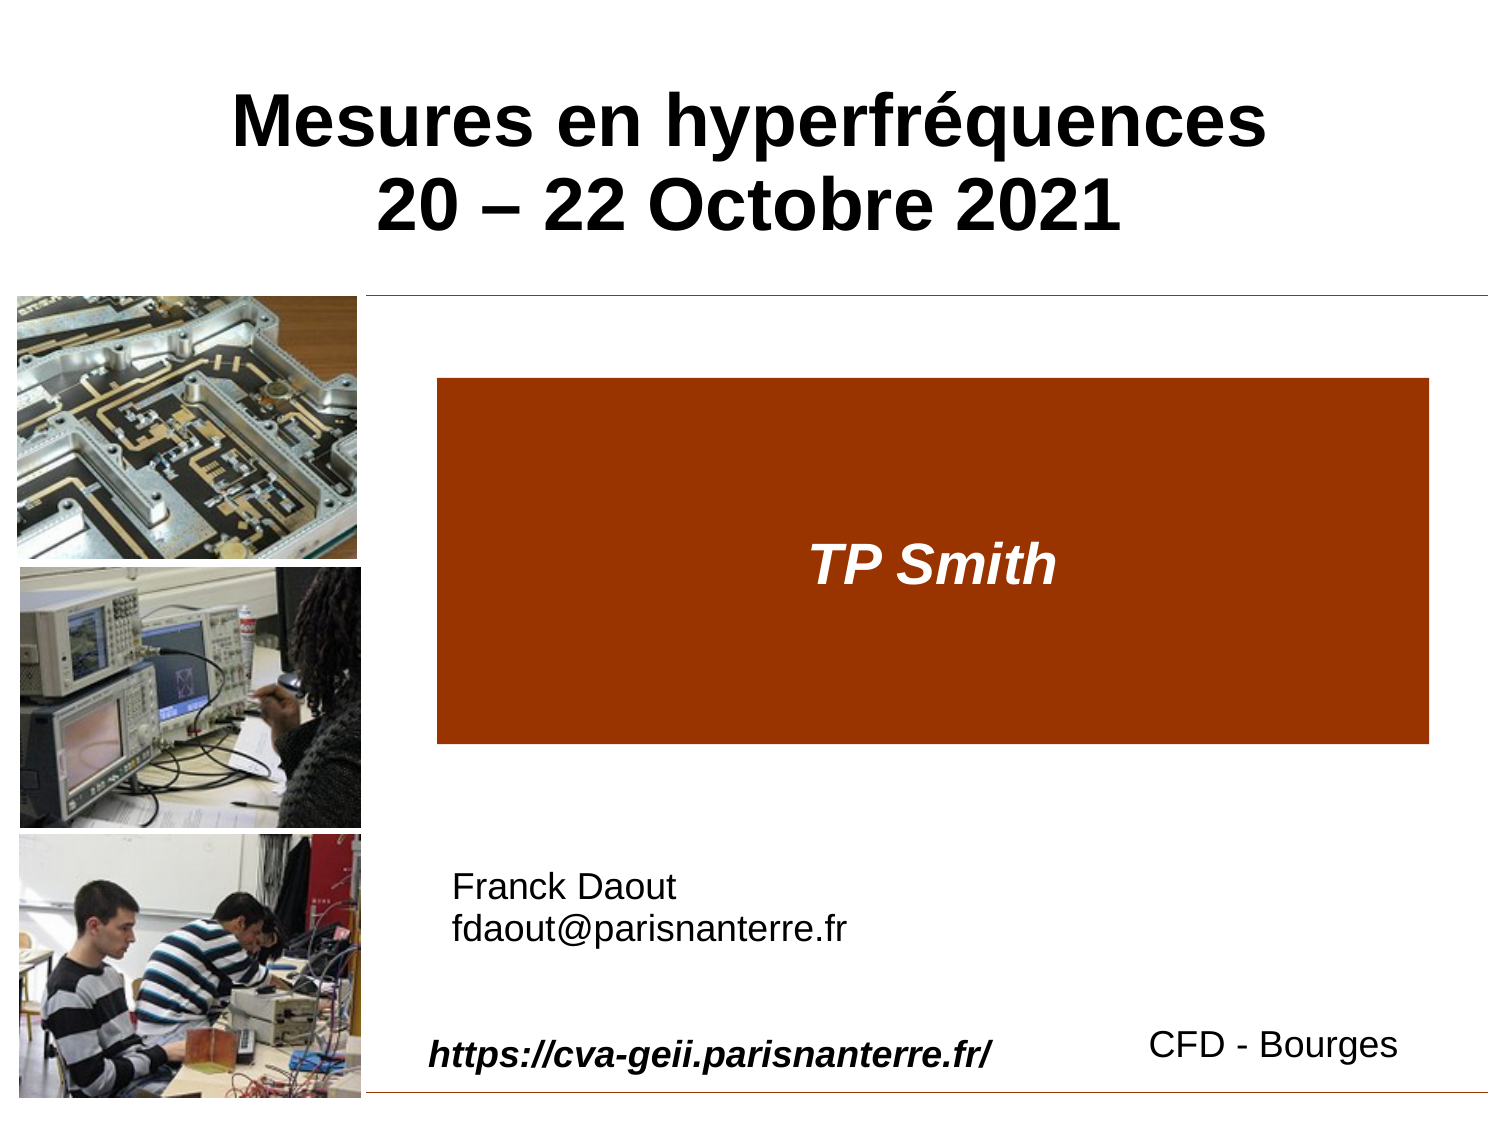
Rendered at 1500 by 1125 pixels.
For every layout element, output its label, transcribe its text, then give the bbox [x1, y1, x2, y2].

text_box TP Smith [437, 377, 1430, 745]
text_box Franck Daout fdaout@parisnanterre.fr [437, 857, 957, 957]
text_box CFD - Bourges [1133, 1015, 1500, 1073]
picture [17, 296, 361, 563]
picture [20, 567, 361, 828]
picture [19, 834, 361, 1098]
text_box Mesures en hyperfréquences 20 – 22 Octobre 2021 [59, 70, 1441, 338]
text_box https://cva-geii.parisnanterre.fr/ [413, 1026, 1052, 1125]
